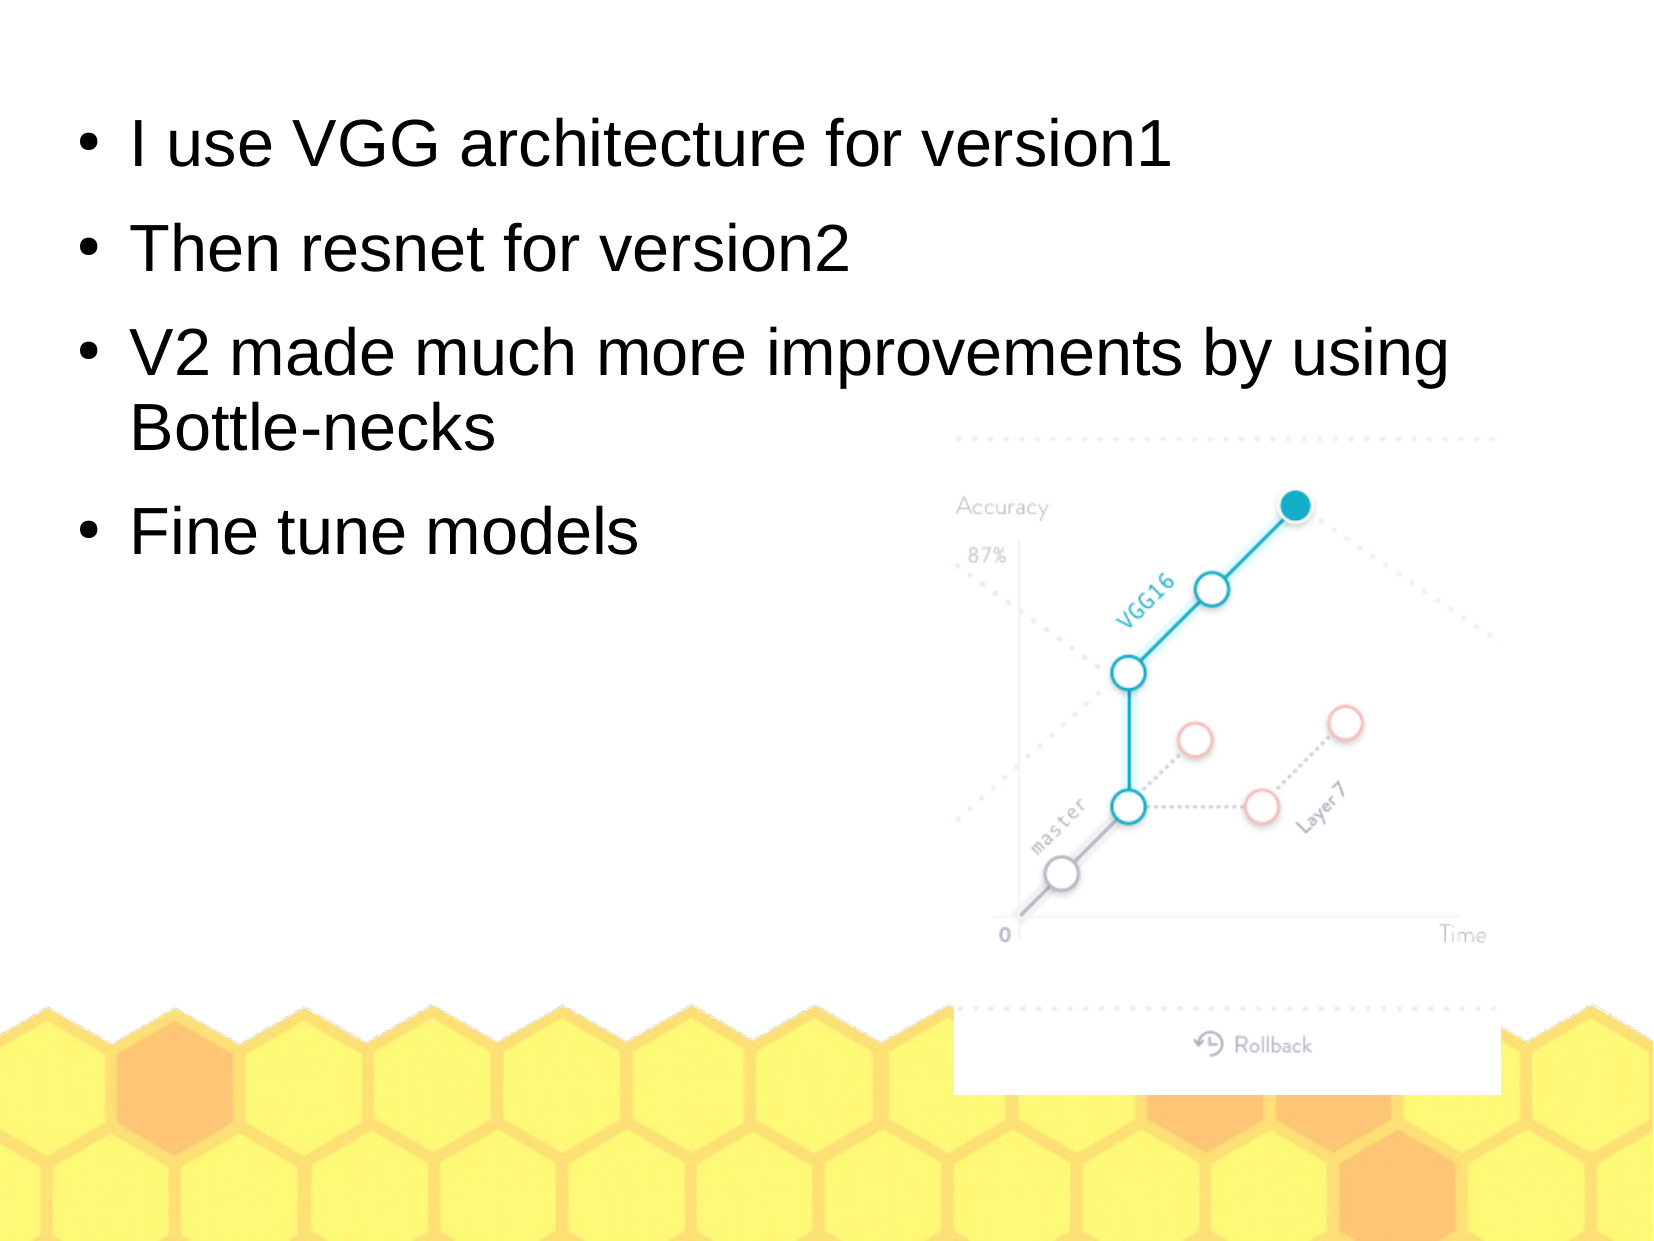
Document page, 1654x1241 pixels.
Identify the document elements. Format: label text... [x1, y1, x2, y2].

picture [0, 436, 1654, 1241]
list I use VGG architecture for version1 Then resnet for version2 V2 made much more improvements by using Bottle-necks Fine tune models [59, 106, 1548, 826]
